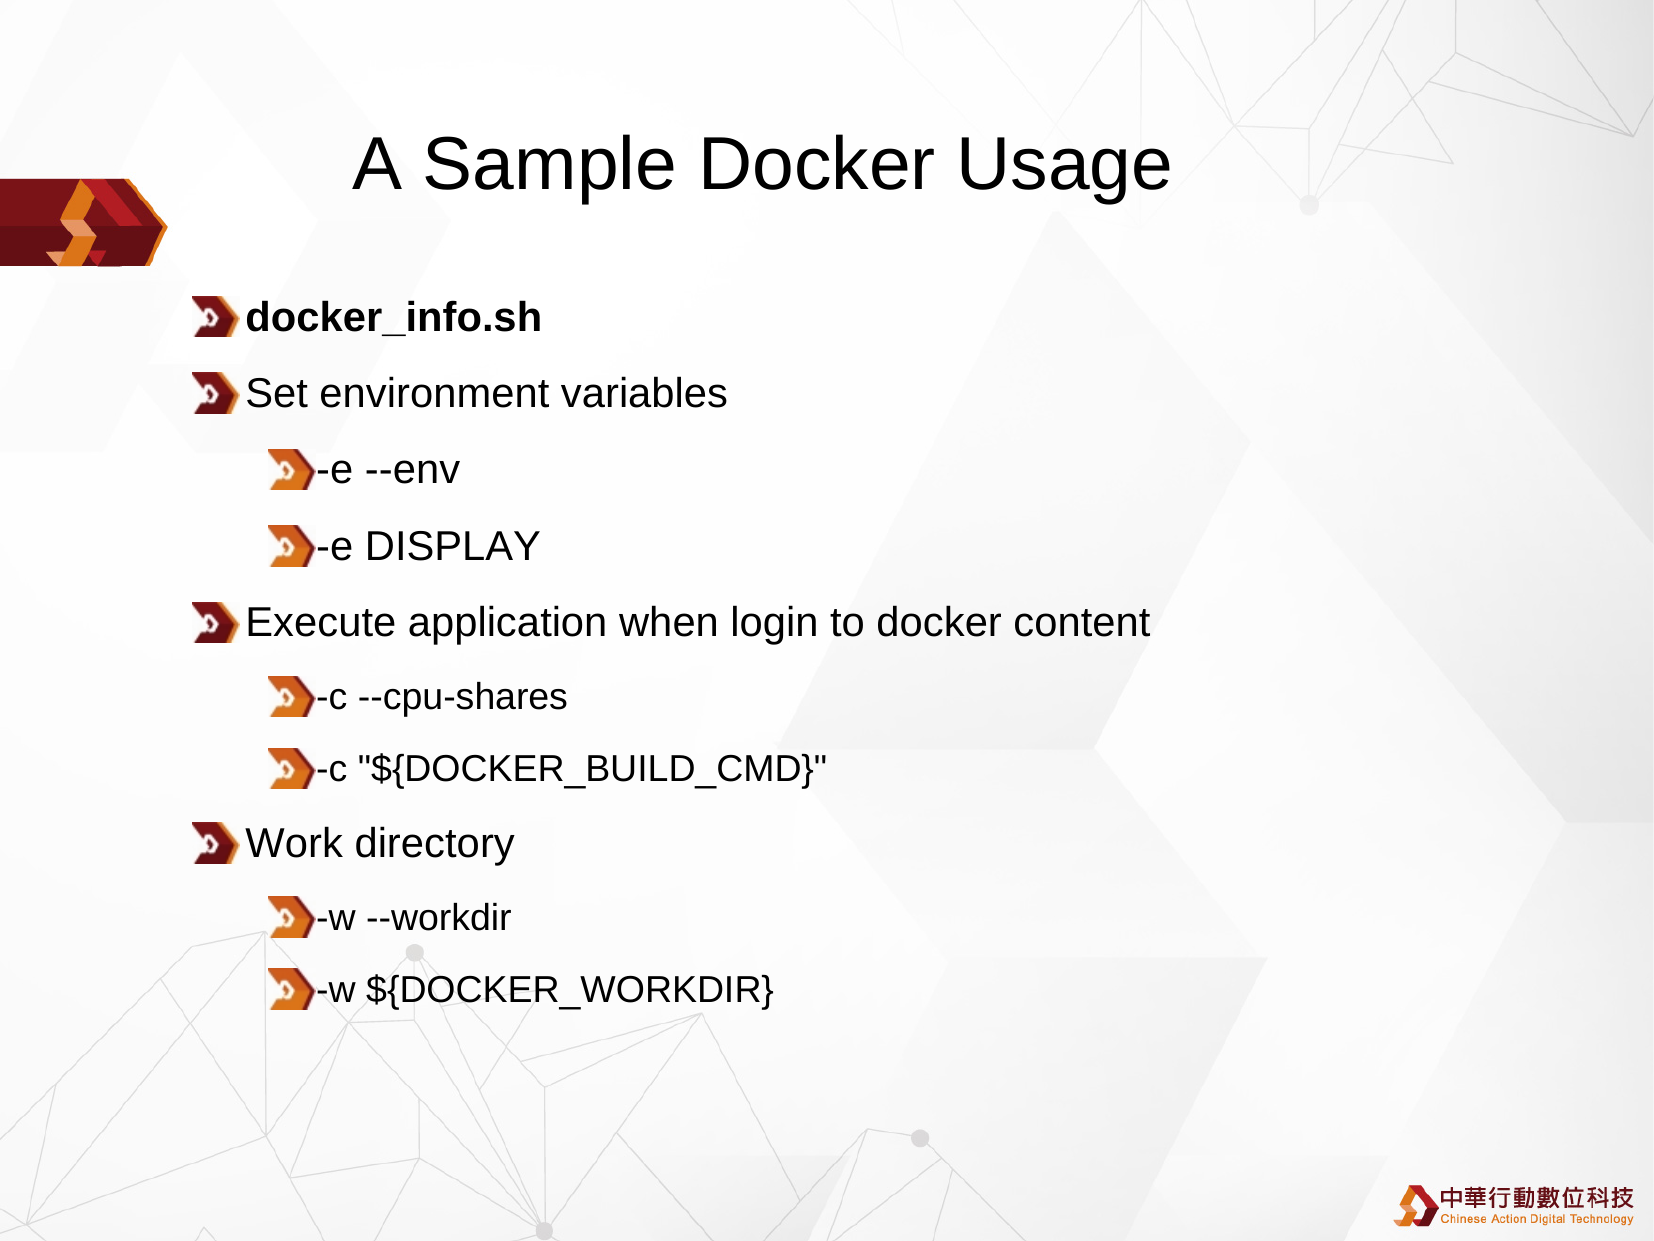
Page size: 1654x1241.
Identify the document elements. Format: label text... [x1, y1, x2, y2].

picture [0, 0, 1654, 1241]
list docker_info.sh Set environment variables -e --env -e DISPLAY Execute application when login to docker content -c --cpu-shares -c "${DOCKER_BUILD_CMD}" Work directory -w --workdir -w ${DOCKER_WORKDIR} [174, 293, 1654, 1087]
title A Sample Docker Usage [172, 104, 1354, 223]
